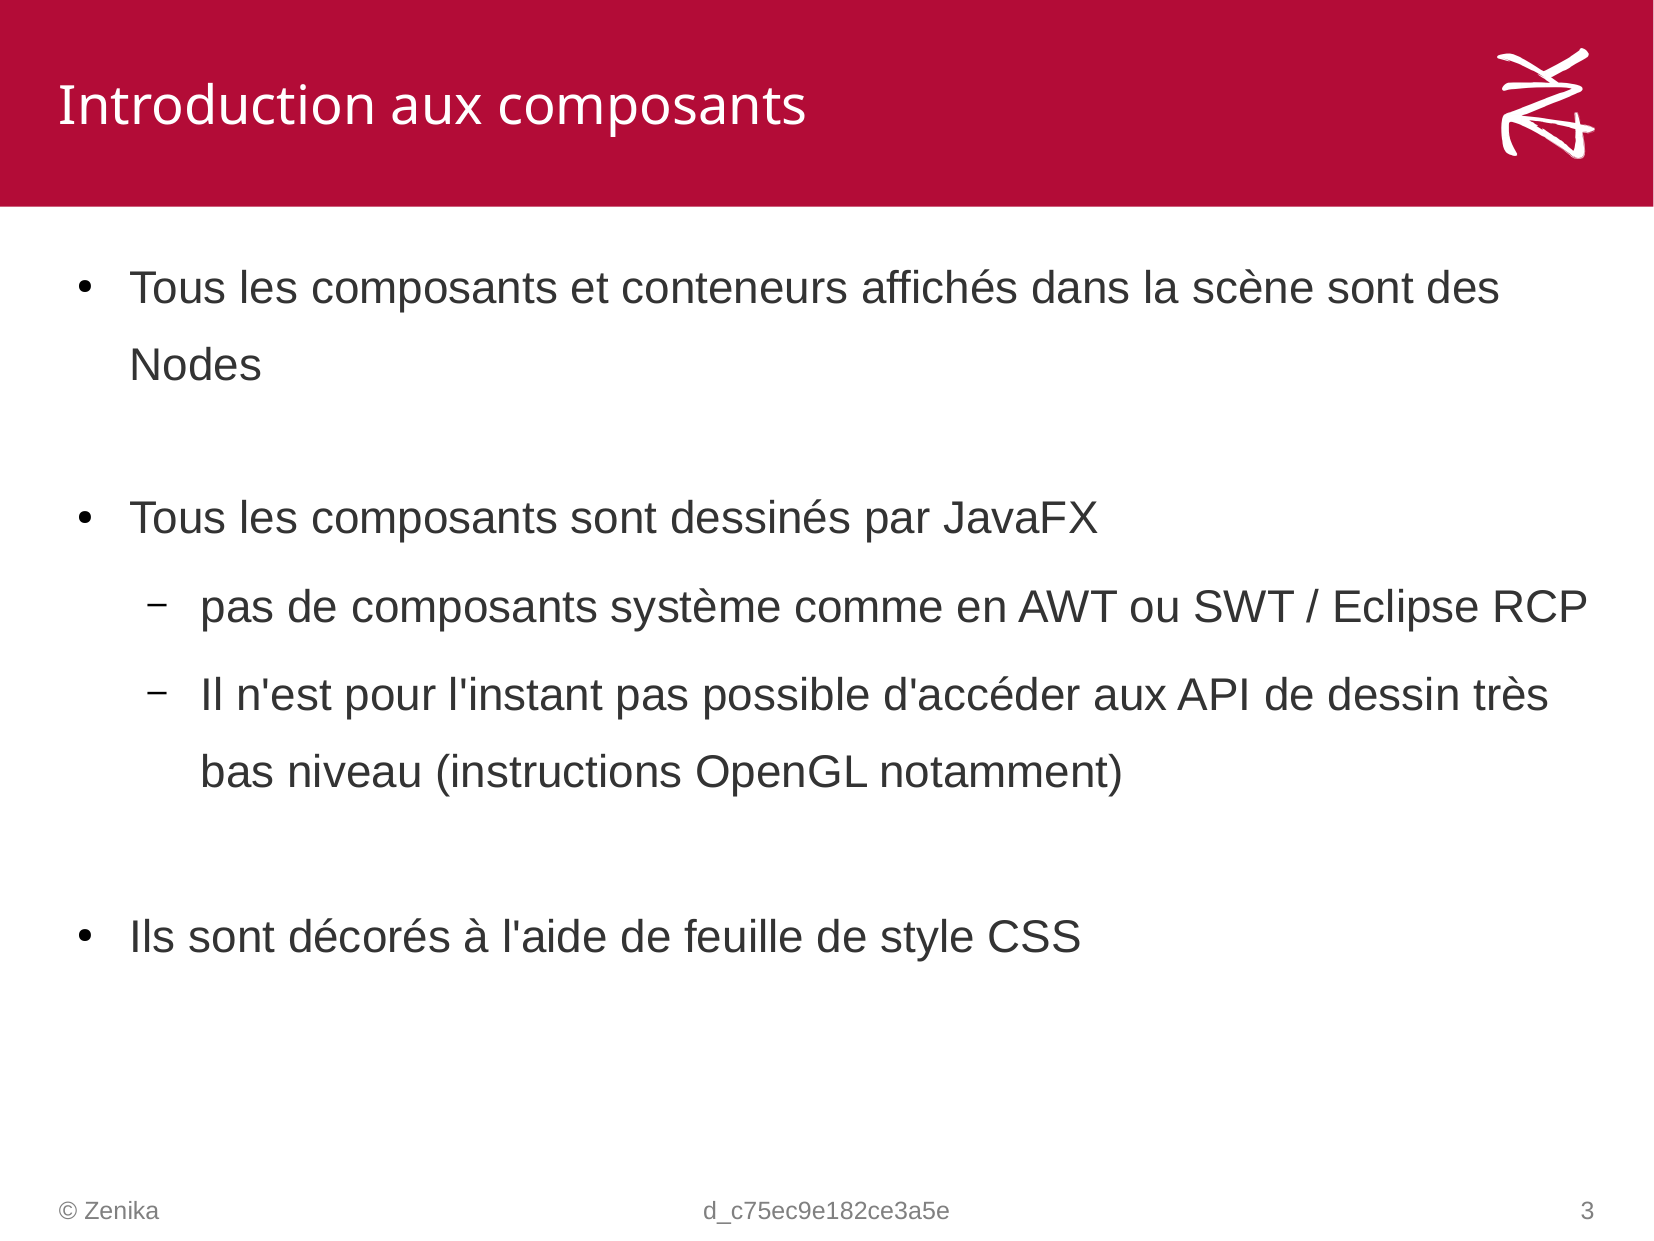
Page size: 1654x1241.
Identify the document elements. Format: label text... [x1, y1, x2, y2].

list Tous les composants et conteneurs affichés dans la scène sont des Nodes Tous les composants sont dessinés par JavaFX pas de composants système comme en AWT ou SWT / Eclipse RCP Il n'est pour l'instant pas possible d'accéder aux API de dessin très bas niveau (instructions OpenGL notamment) Ils sont décorés à l'aide de feuille de style CSS [59, 236, 1595, 1152]
title Introduction aux composants [59, 29, 1595, 178]
